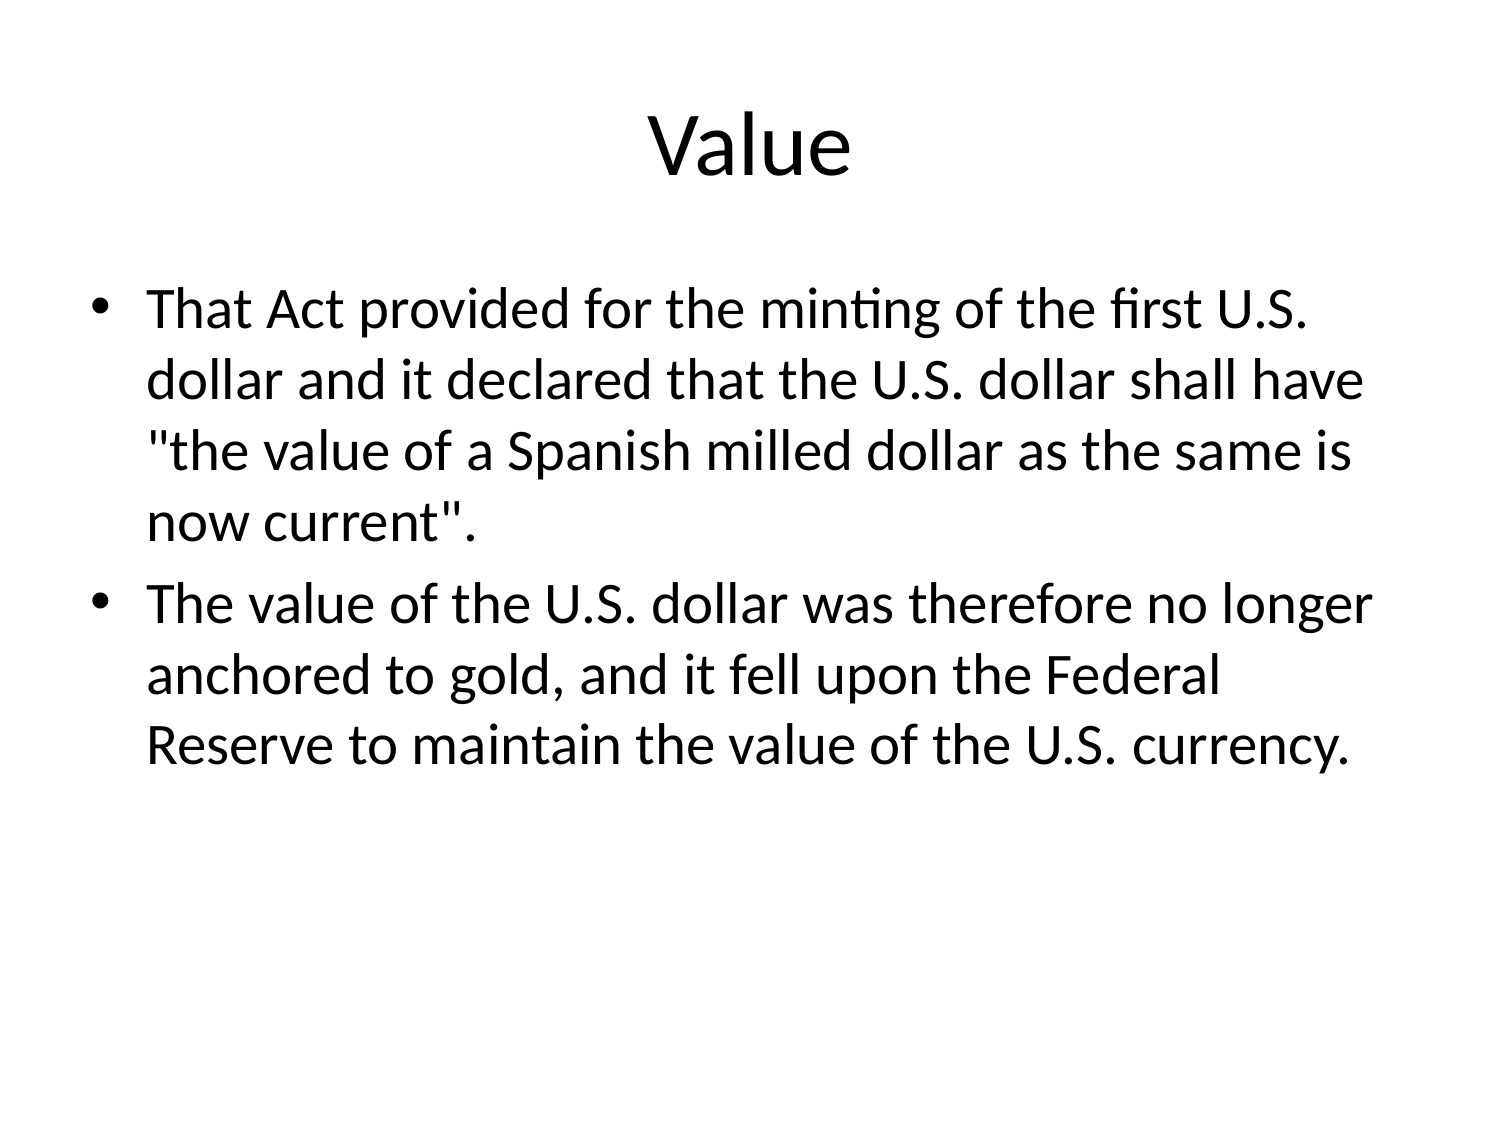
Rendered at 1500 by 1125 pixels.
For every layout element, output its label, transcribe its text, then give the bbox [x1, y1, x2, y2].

list That Act provided for the minting of the first U.S. dollar and it declared that the U.S. dollar shall have "the value of a Spanish milled dollar as the same is now current". The value of the U.S. dollar was therefore no longer anchored to gold, and it fell upon the Federal Reserve to maintain the value of the U.S. currency. [75, 262, 1425, 1005]
title Value [75, 45, 1425, 233]
